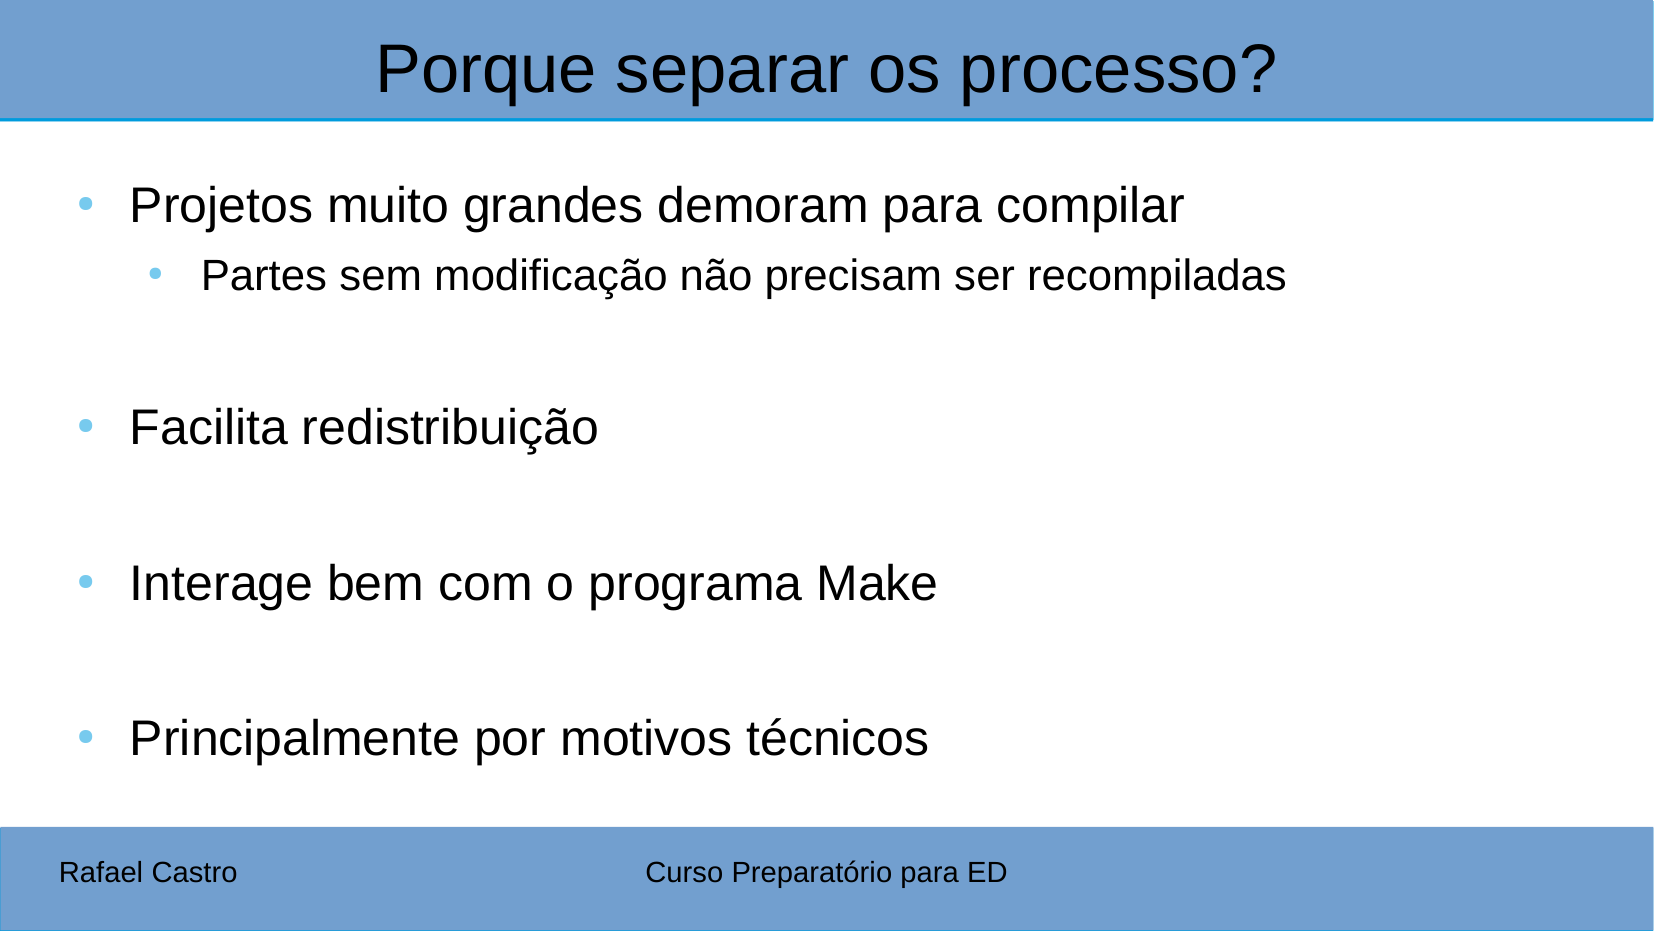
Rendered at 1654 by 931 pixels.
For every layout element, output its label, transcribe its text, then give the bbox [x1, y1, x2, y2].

list Projetos muito grandes demoram para compilar Partes sem modificação não precisam ser recompiladas Facilita redistribuição Interage bem com o programa Make Principalmente por motivos técnicos [59, 177, 1595, 768]
title Porque separar os processo? [59, 29, 1595, 108]
